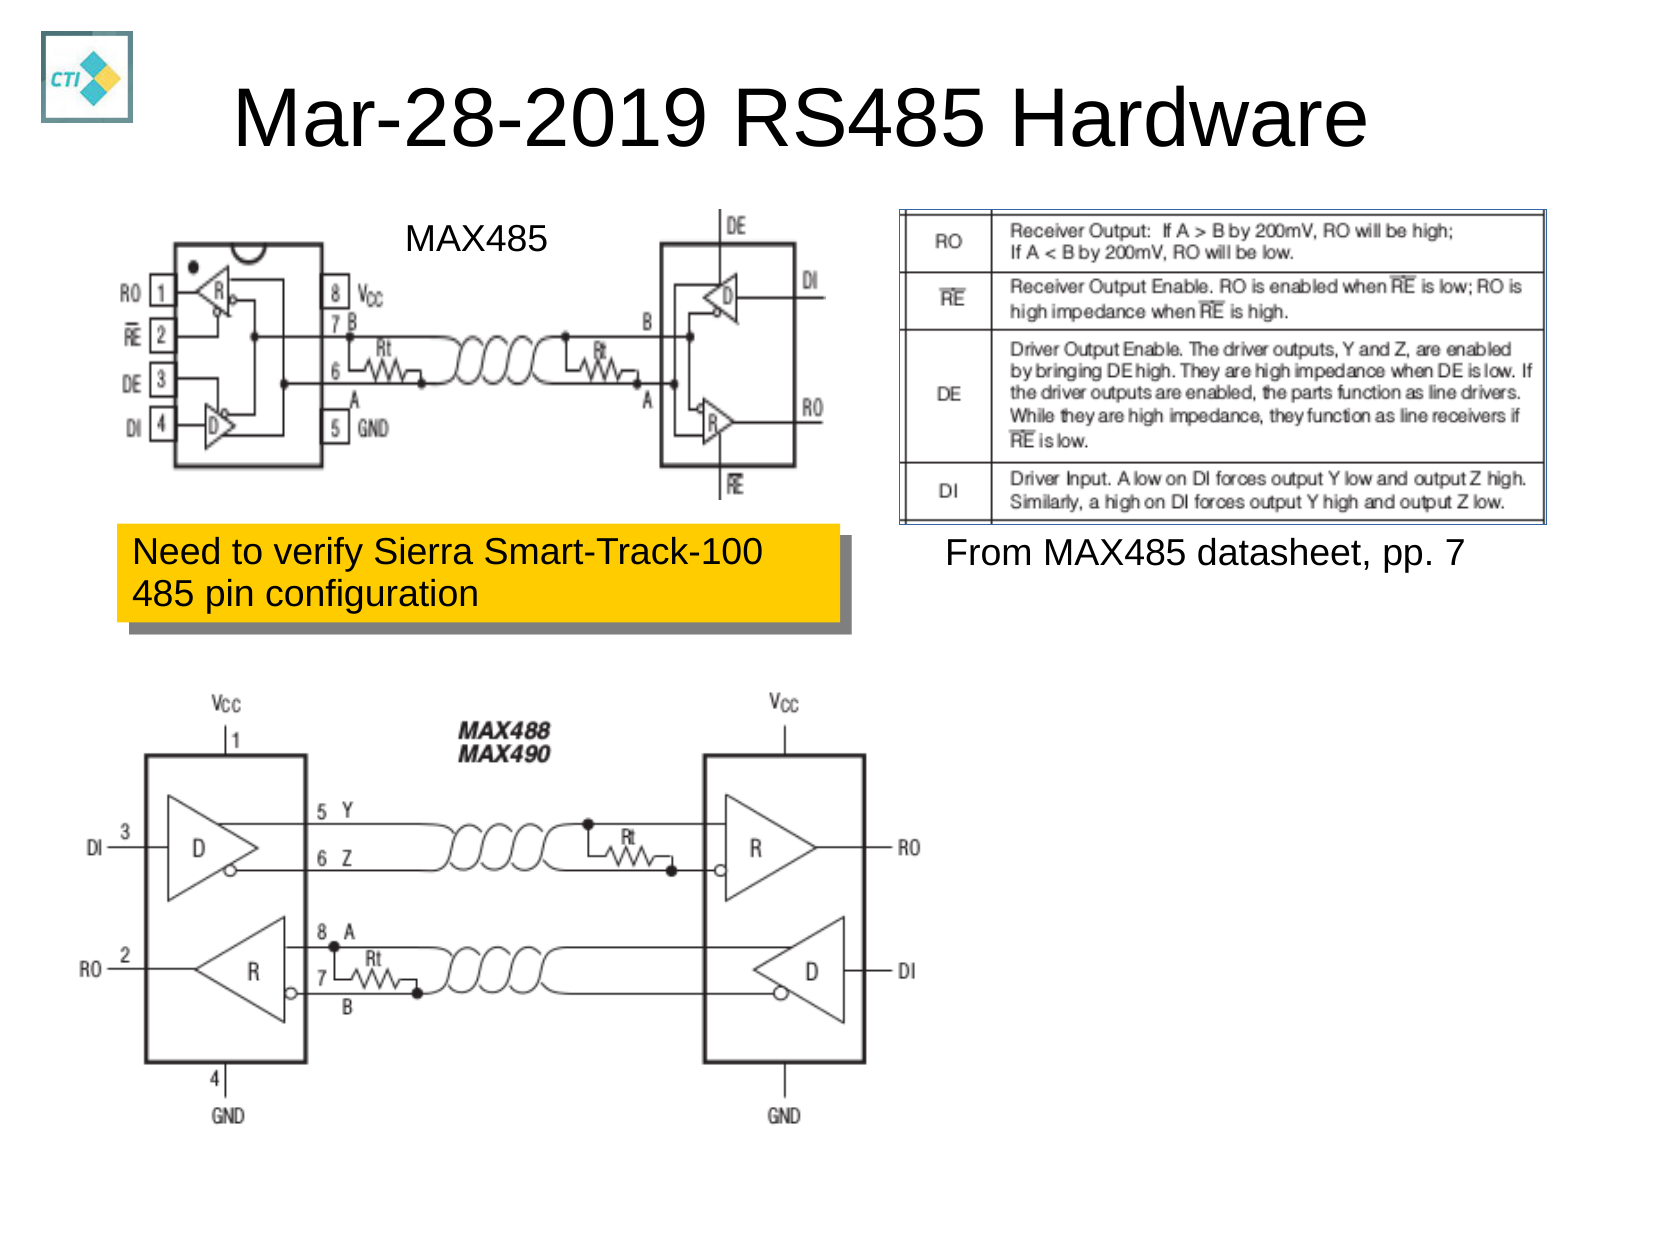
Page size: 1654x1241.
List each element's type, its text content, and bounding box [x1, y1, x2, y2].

picture [900, 210, 1546, 524]
picture [41, 31, 133, 123]
text_box From MAX485 datasheet, pp. 7 [930, 525, 1516, 582]
text_box MAX485 [390, 210, 631, 267]
text_box Mar-28-2019 RS485 Hardware [82, 49, 1568, 182]
picture [117, 209, 826, 500]
picture [64, 675, 931, 1141]
text_box Need to verify Sierra Smart-Track-100 485 pin configuration [117, 523, 841, 623]
